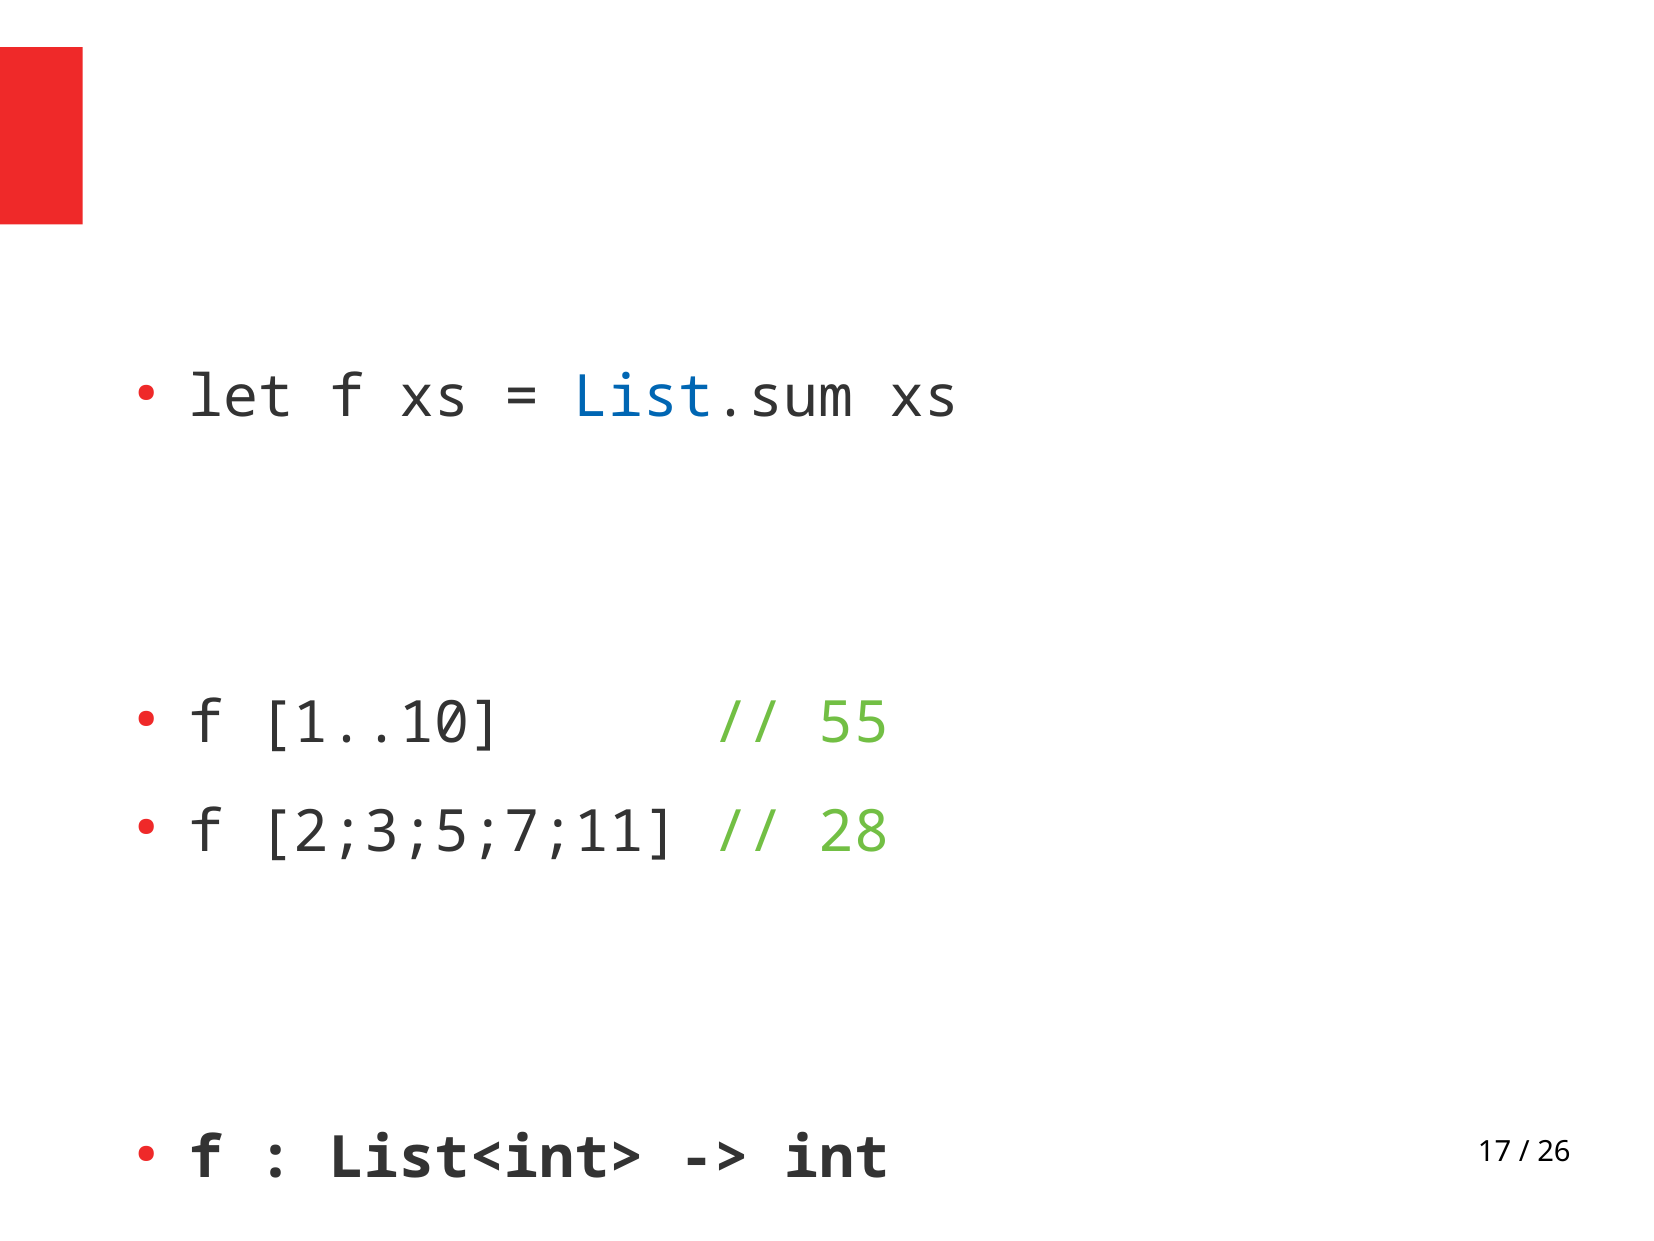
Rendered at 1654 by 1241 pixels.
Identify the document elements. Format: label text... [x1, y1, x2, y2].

list let f xs = List.sum xs f [1..10] // 55 f [2;3;5;7;11] // 28 f : List<int> -> int [118, 354, 1536, 1074]
